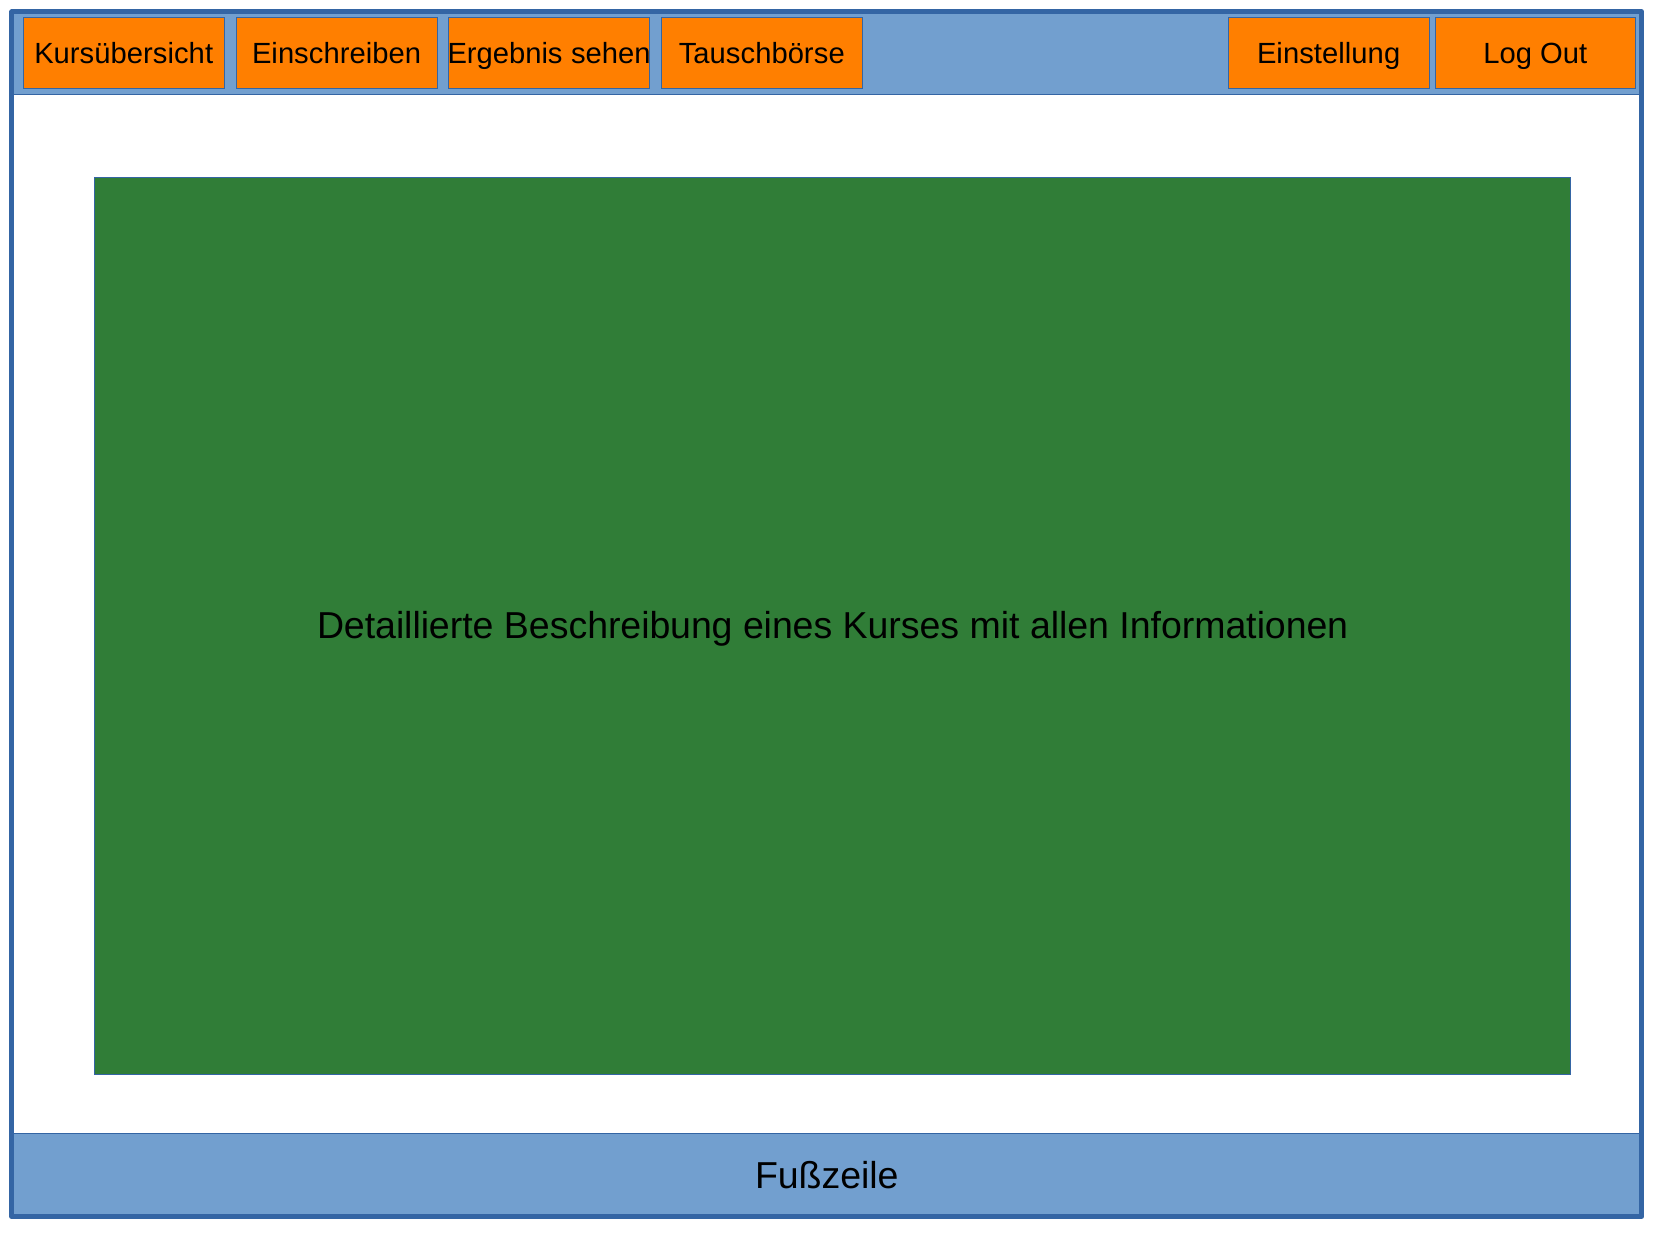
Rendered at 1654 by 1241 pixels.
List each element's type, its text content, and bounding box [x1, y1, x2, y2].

text_box Detaillierte Beschreibung eines Kurses mit allen Informationen [94, 177, 1571, 1075]
text_box Einstellung [1228, 17, 1430, 89]
text_box Log Out [1435, 17, 1636, 89]
text_box Tauschbörse [661, 17, 863, 89]
text_box Ergebnis sehen [448, 17, 650, 89]
text_box [11, 11, 1642, 1217]
text_box Kursübersicht [23, 17, 225, 89]
text_box Einschreiben [236, 17, 438, 89]
